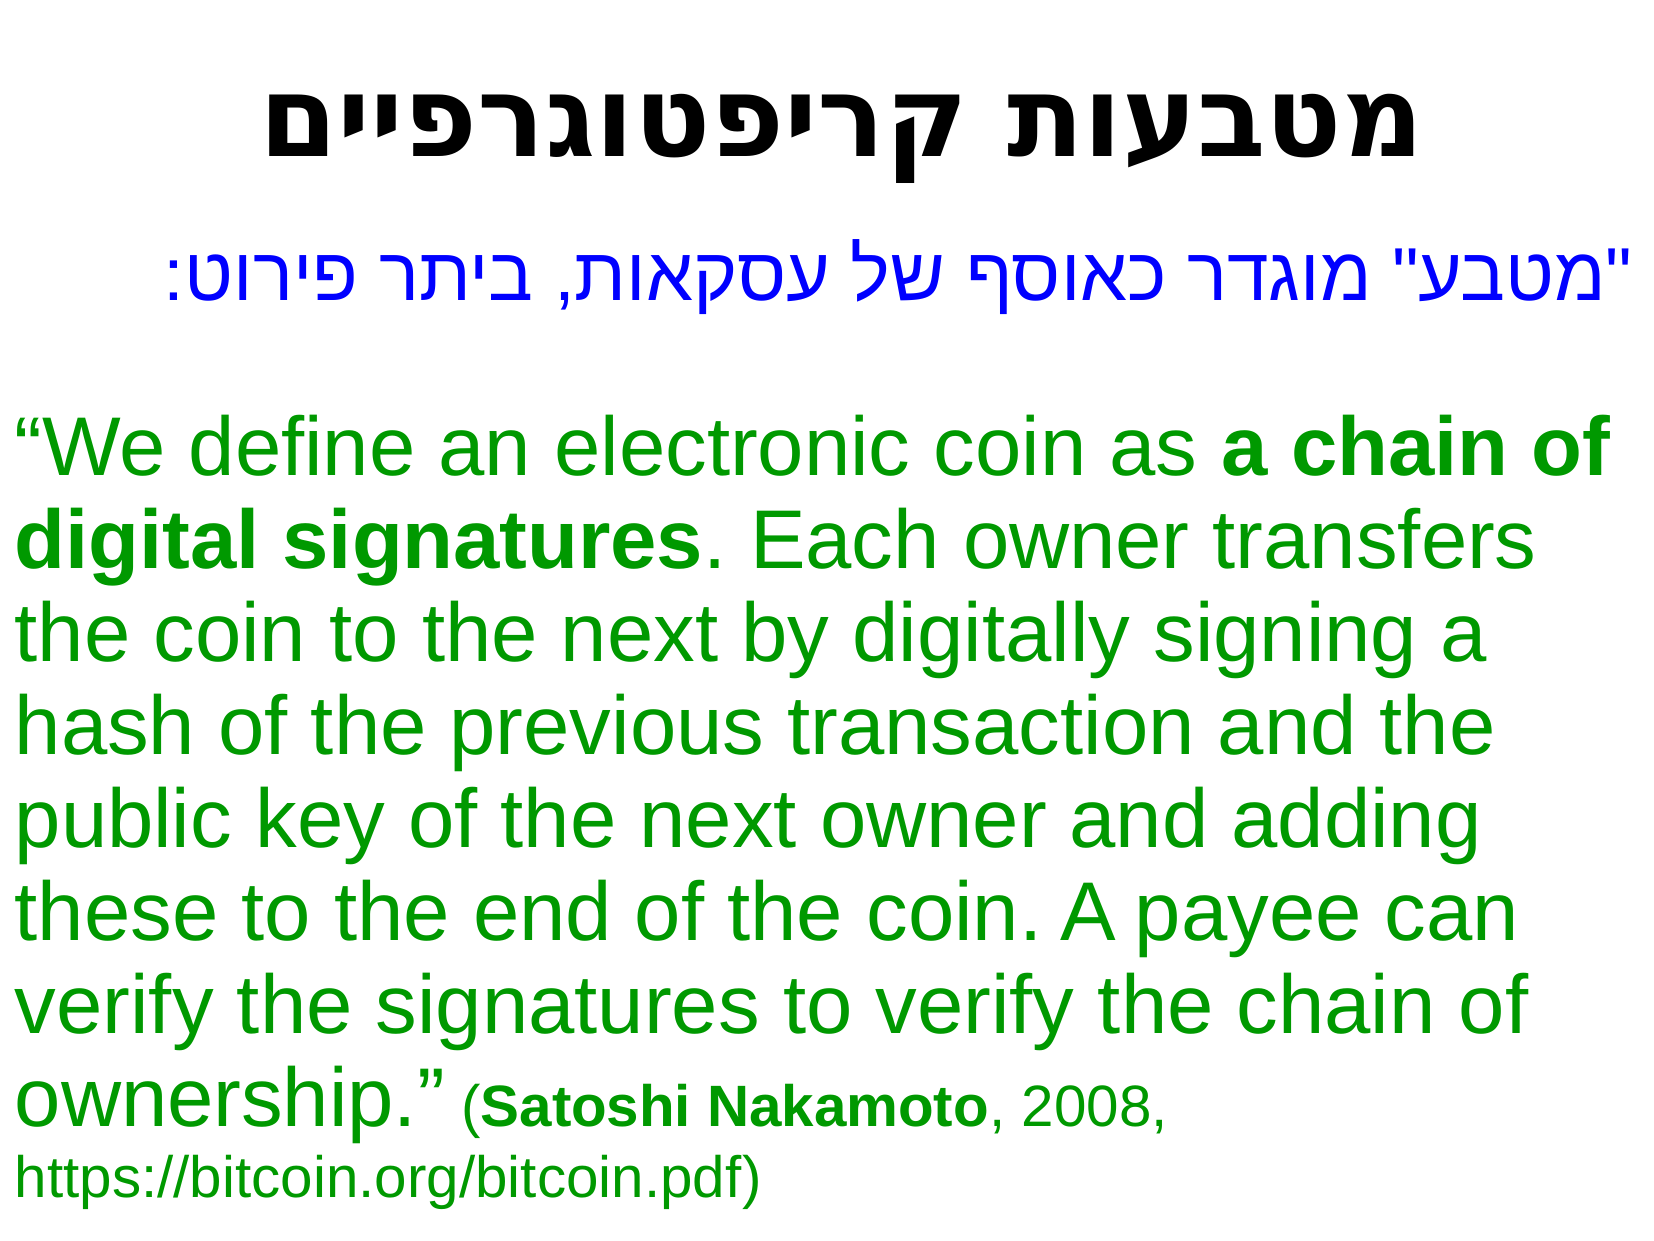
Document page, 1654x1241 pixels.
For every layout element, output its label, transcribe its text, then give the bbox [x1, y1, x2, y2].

text_box "מטבע" מוגדר כאוסף של עסקאות, ביתר פירוט: “We define an electronic coin as a chain of digital signatures. Each owner transfers the coin to the next by digitally signing a hash of the previous transaction and the public key of the next owner and adding these to the end of the coin. A payee can verify the signatures to verify the chain of ownership.” (Satoshi Nakamoto, 2008, https://bitcoin.org/bitcoin.pdf) [0, 225, 1649, 1241]
text_box מטבעות קריפטוגרפיים [60, 45, 1624, 191]
